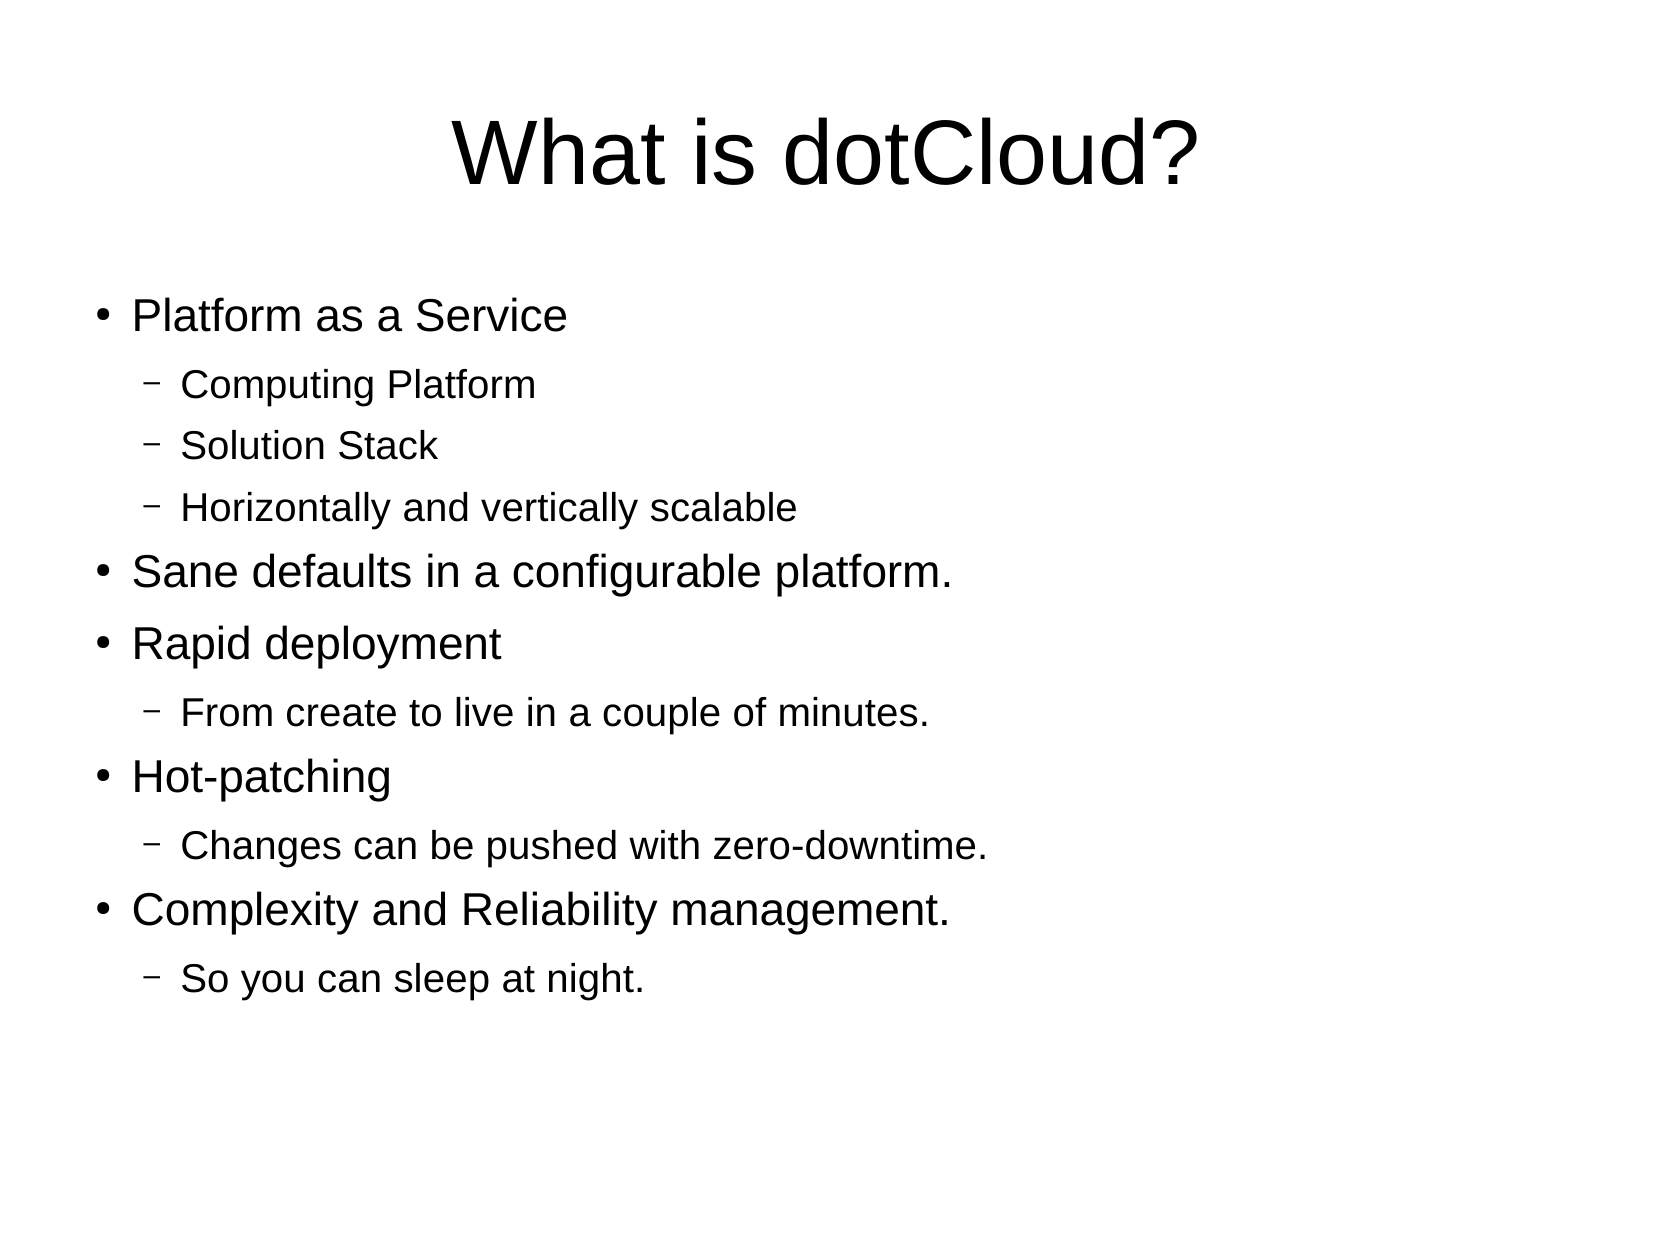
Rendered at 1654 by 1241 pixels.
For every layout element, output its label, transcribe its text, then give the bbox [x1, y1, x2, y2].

list Platform as a Service Computing Platform Solution Stack Horizontally and vertically scalable Sane defaults in a configurable platform. Rapid deployment From create to live in a couple of minutes. Hot-patching Changes can be pushed with zero-downtime. Complexity and Reliability management. So you can sleep at night. [82, 290, 1538, 1010]
title What is dotCloud? [82, 49, 1571, 257]
